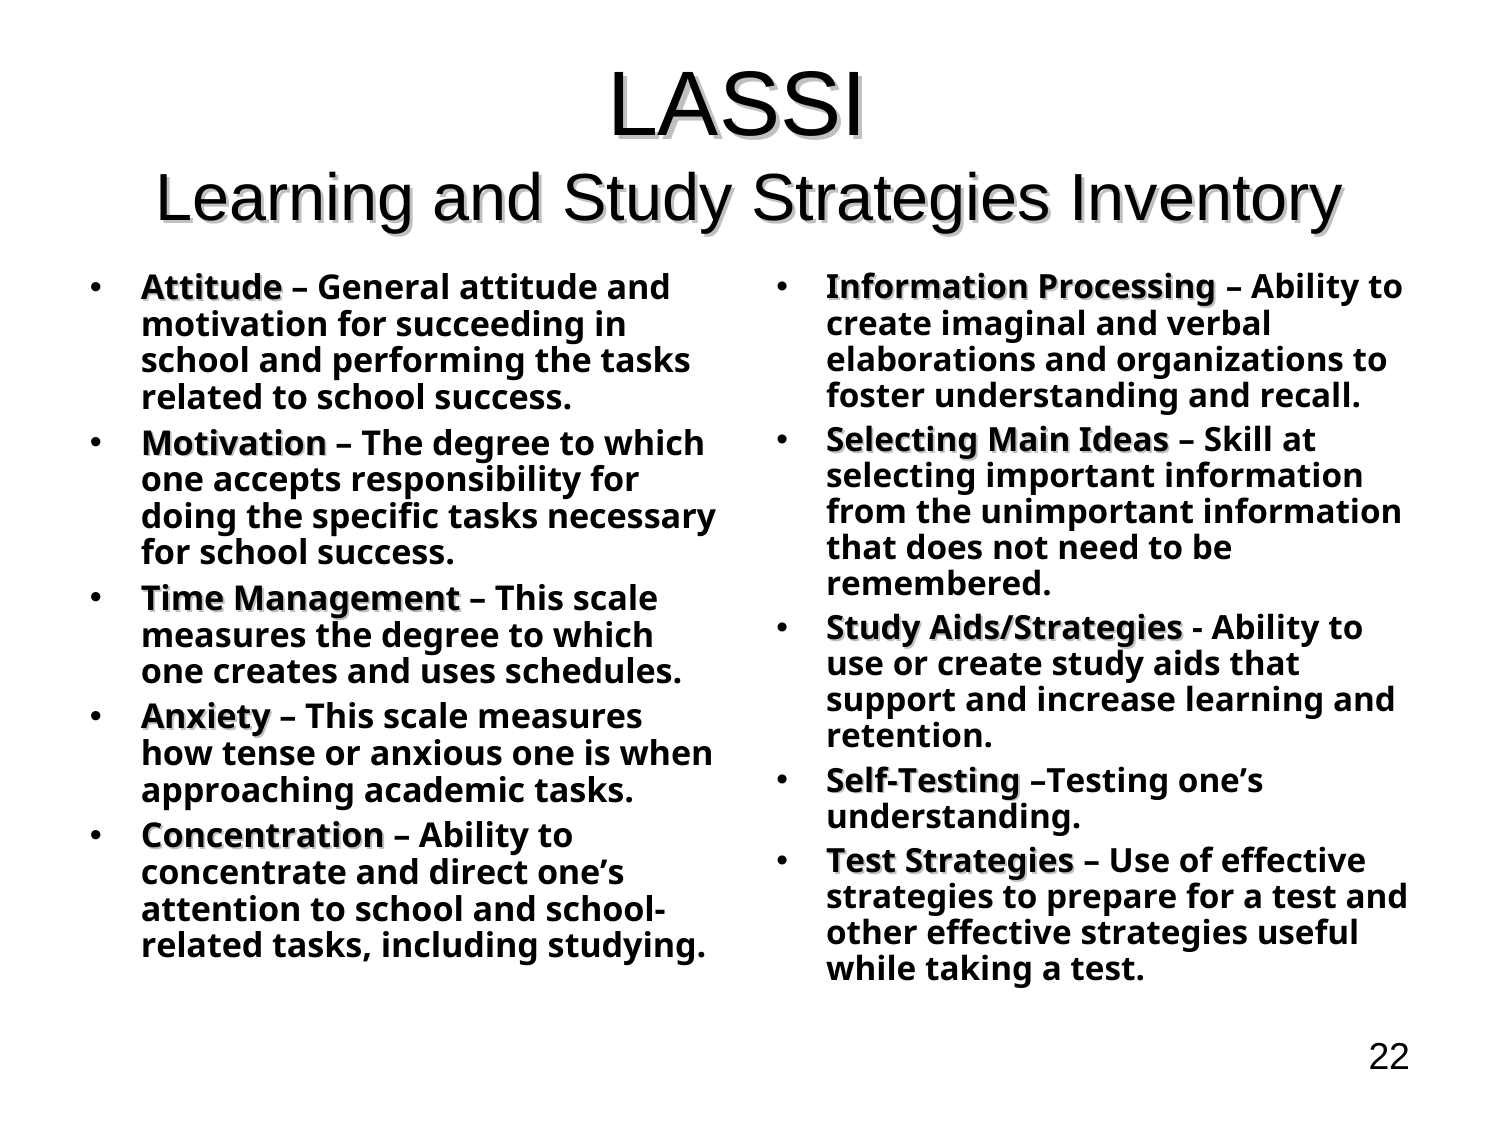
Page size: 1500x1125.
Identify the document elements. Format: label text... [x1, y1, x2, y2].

list Attitude – General attitude and motivation for succeeding in school and performing the tasks related to school success. Motivation – The degree to which one accepts responsibility for doing the specific tasks necessary for school success. Time Management – This scale measures the degree to which one creates and uses schedules. Anxiety – This scale measures how tense or anxious one is when approaching academic tasks. Concentration – Ability to concentrate and direct one’s attention to school and school-related tasks, including studying. [75, 262, 739, 1005]
title LASSI Learning and Study Strategies Inventory [75, 45, 1426, 233]
list Information Processing – Ability to create imaginal and verbal elaborations and organizations to foster understanding and recall. Selecting Main Ideas – Skill at selecting important information from the unimportant information that does not need to be remembered. Study Aids/Strategies - Ability to use or create study aids that support and increase learning and retention. Self-Testing –Testing one’s understanding. Test Strategies – Use of effective strategies to prepare for a test and other effective strategies useful while taking a test. [761, 262, 1426, 1005]
